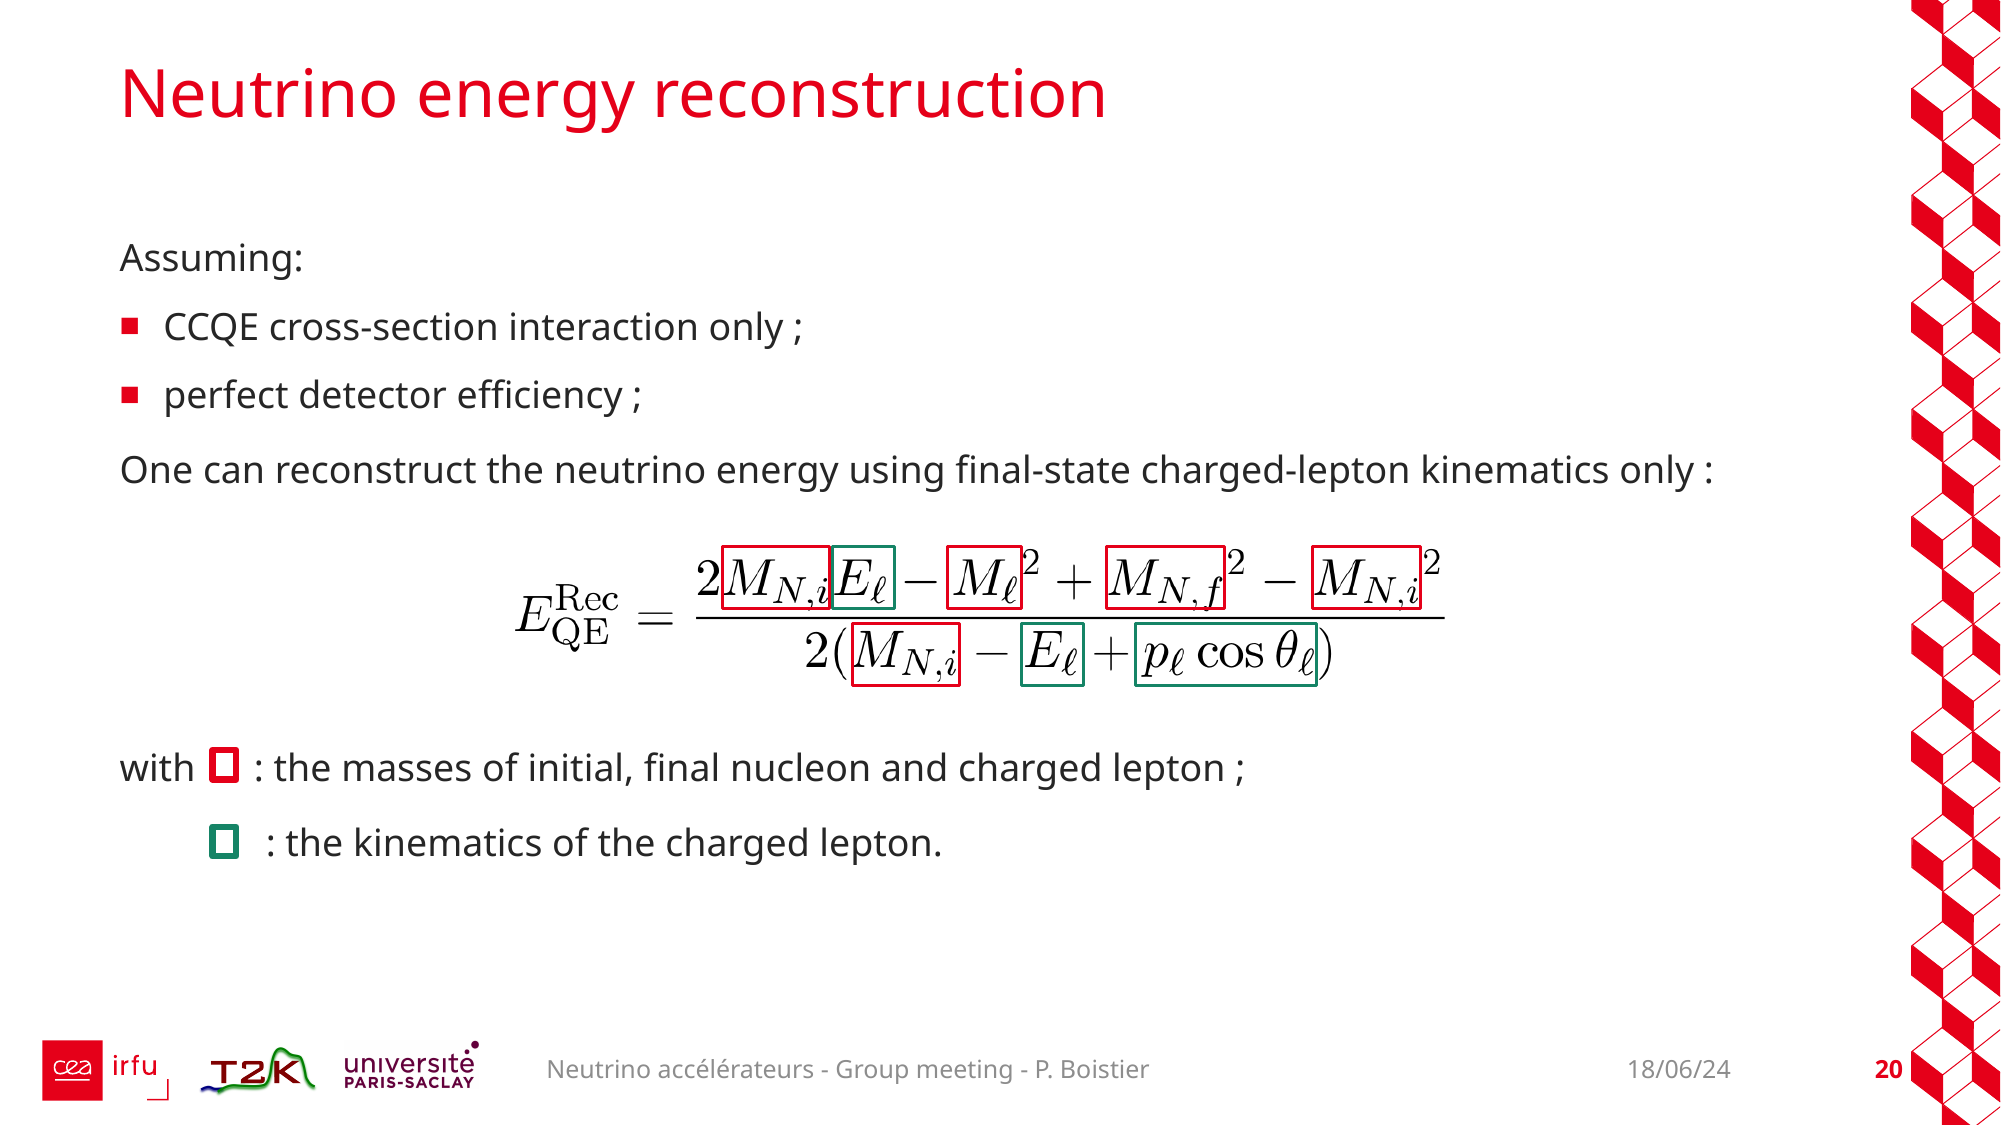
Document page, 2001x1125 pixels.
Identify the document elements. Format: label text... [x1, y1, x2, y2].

picture [1108, 548, 1223, 607]
picture [1314, 548, 1419, 607]
picture [196, 1040, 318, 1101]
picture [724, 548, 828, 607]
picture [503, 546, 1450, 682]
picture [949, 548, 1020, 607]
picture [1137, 625, 1315, 682]
picture [854, 625, 958, 682]
picture [1023, 625, 1082, 682]
title Neutrino energy reconstruction [119, 52, 1881, 196]
list Assuming: CCQE cross-section interaction only ; perfect detector efficiency ; One can reconstruct the neutrino energy using final-state charged-lepton kinematics only : with : the masses of initial, final nucleon and charged lepton ; : the kinematics of the charged lepton. [119, 226, 1880, 532]
picture [834, 548, 893, 607]
picture [344, 1040, 479, 1089]
